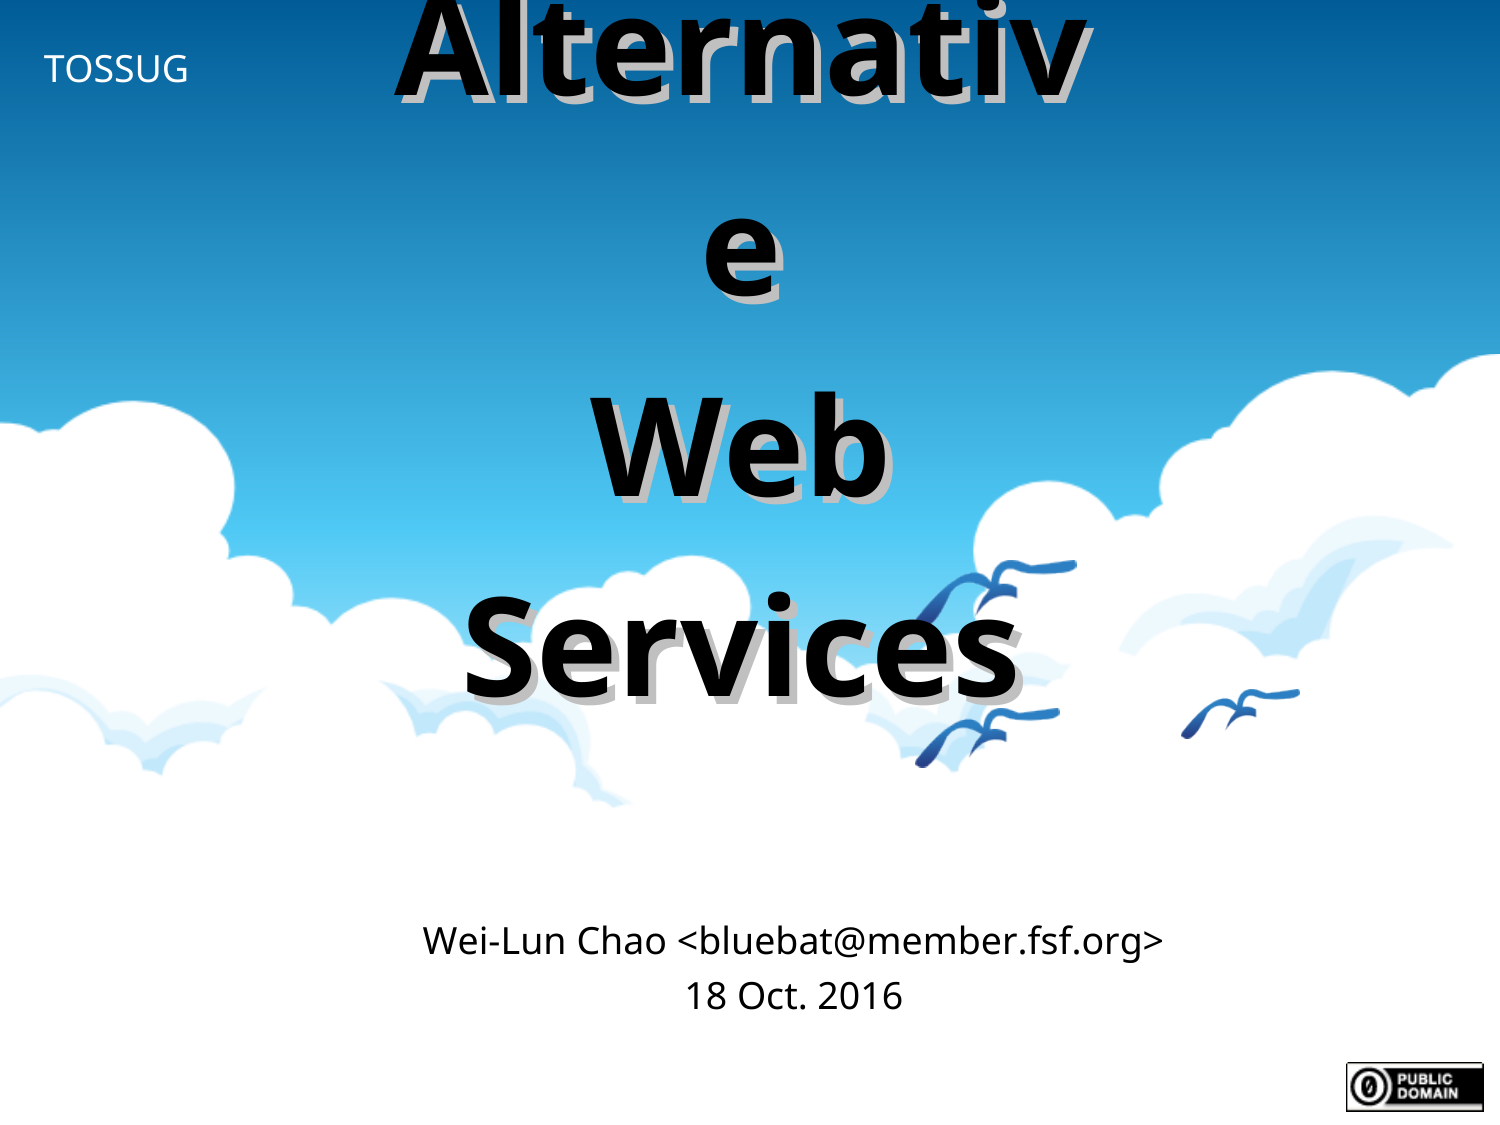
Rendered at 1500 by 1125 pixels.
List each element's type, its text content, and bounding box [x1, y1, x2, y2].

text_box TOSSUG [29, 35, 1192, 102]
title Alternative Web Services [379, 128, 1121, 544]
picture [0, 354, 1500, 1125]
text_box Wei-Lun Chao <bluebat@member.fsf.org> 18 Oct. 2016 [330, 909, 1193, 1040]
